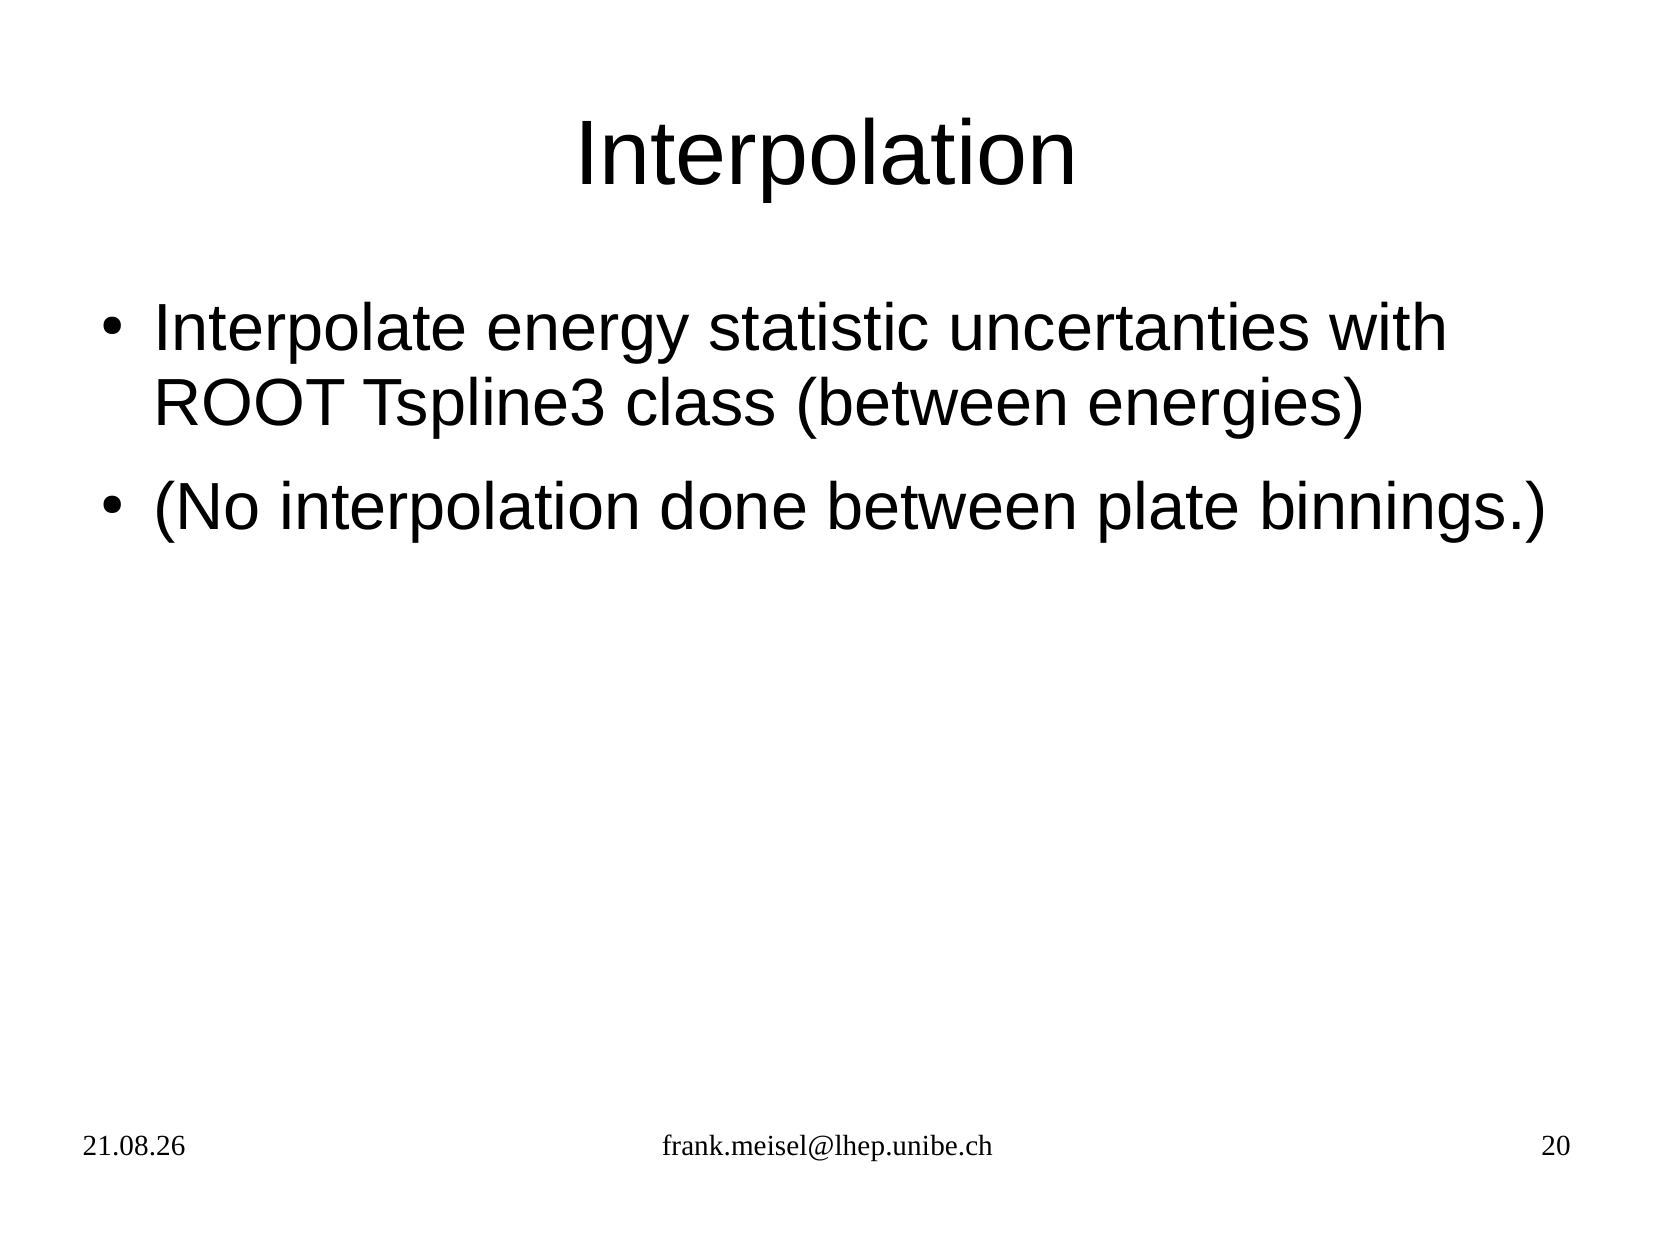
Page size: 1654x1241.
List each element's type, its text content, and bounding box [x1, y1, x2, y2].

title Interpolation [82, 49, 1571, 257]
list Interpolate energy statistic uncertanties with ROOT Tspline3 class (between energies) (No interpolation done between plate binnings.) [82, 290, 1571, 1109]
